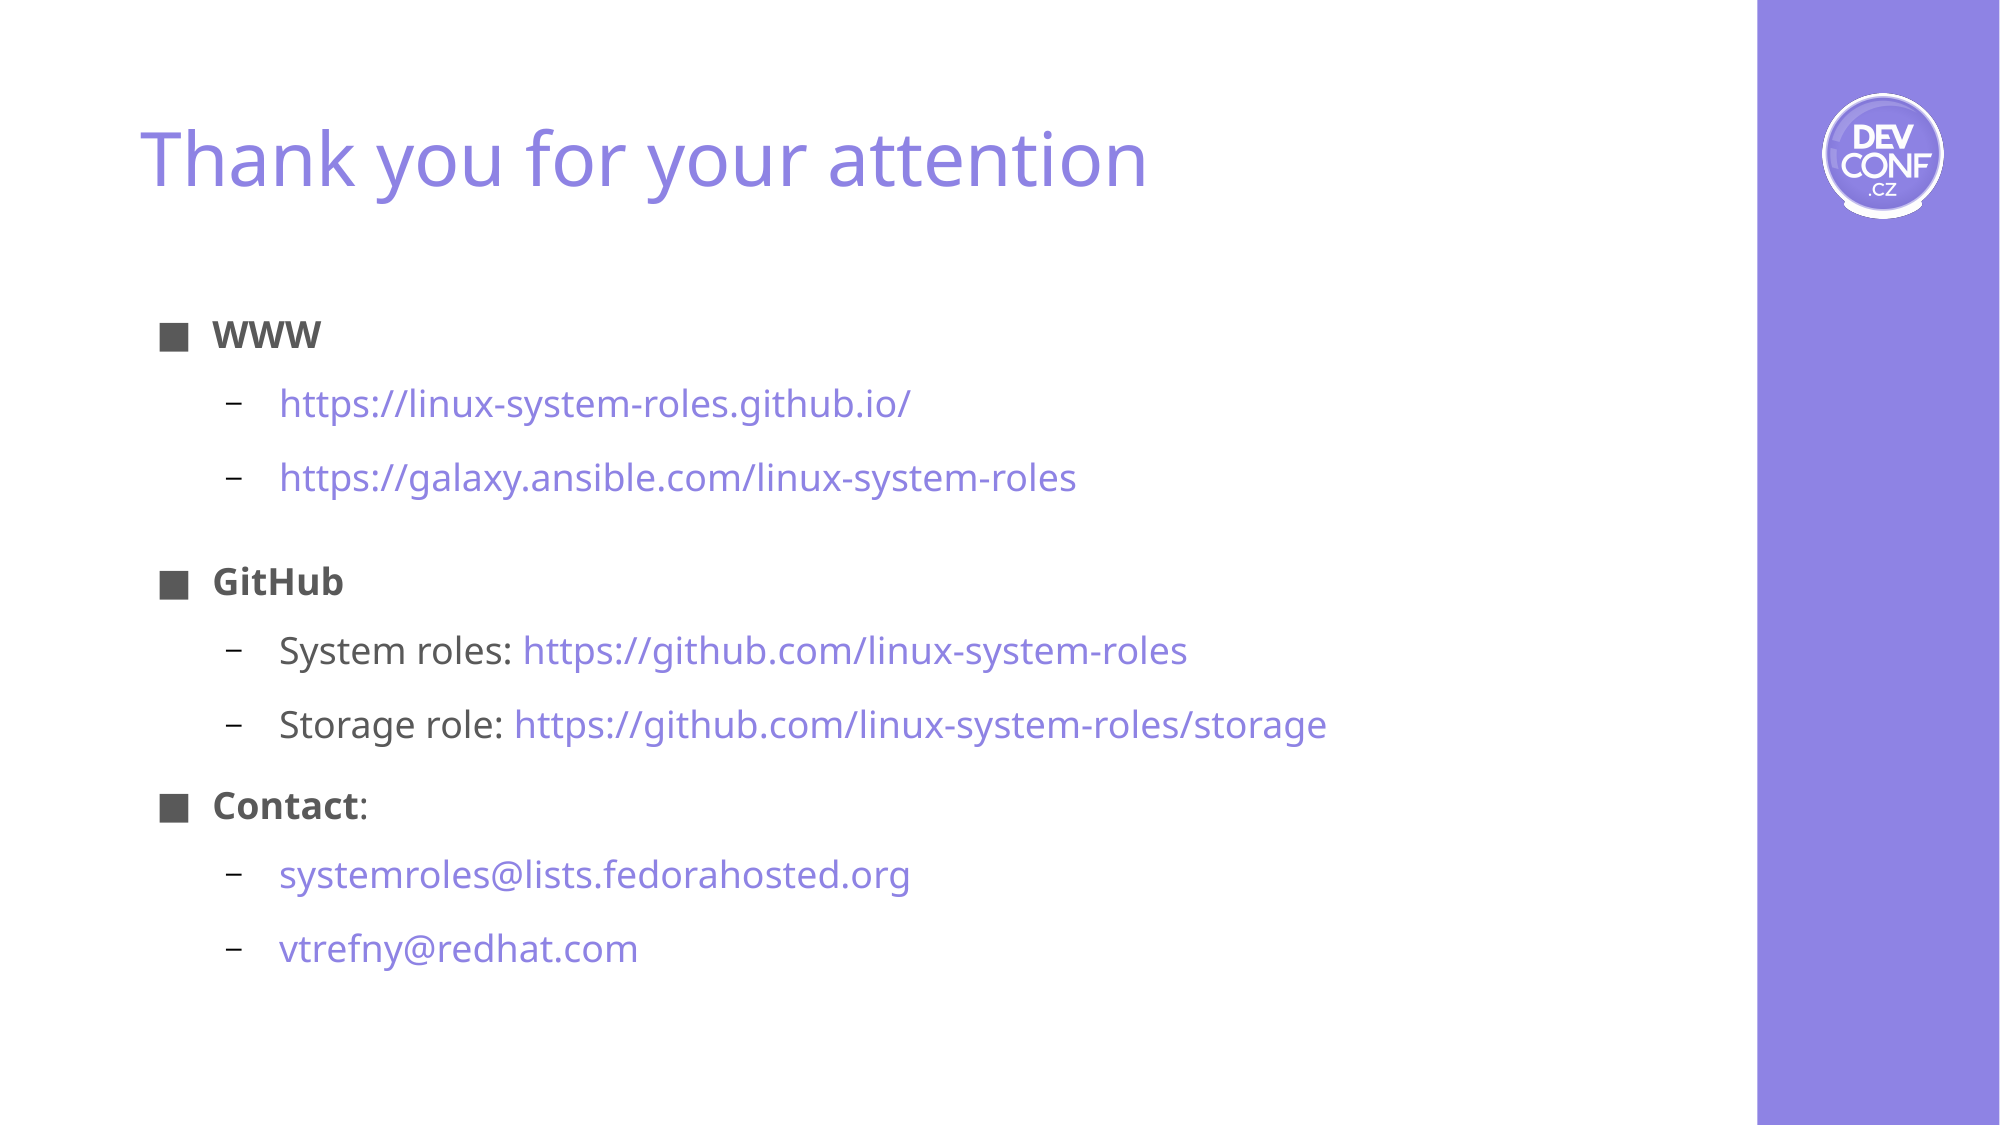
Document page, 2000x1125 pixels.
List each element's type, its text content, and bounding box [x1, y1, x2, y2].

picture [1822, 93, 1944, 219]
list WWW https://linux-system-roles.github.io/ https://galaxy.ansible.com/linux-system-roles GitHub System roles: https://github.com/linux-system-roles Storage role: https://github.com/linux-system-roles/storage Contact: systemroles@lists.fedorahosted.org vtrefny@redhat.com [137, 299, 1463, 987]
title Thank you for your attention [140, 93, 1467, 219]
